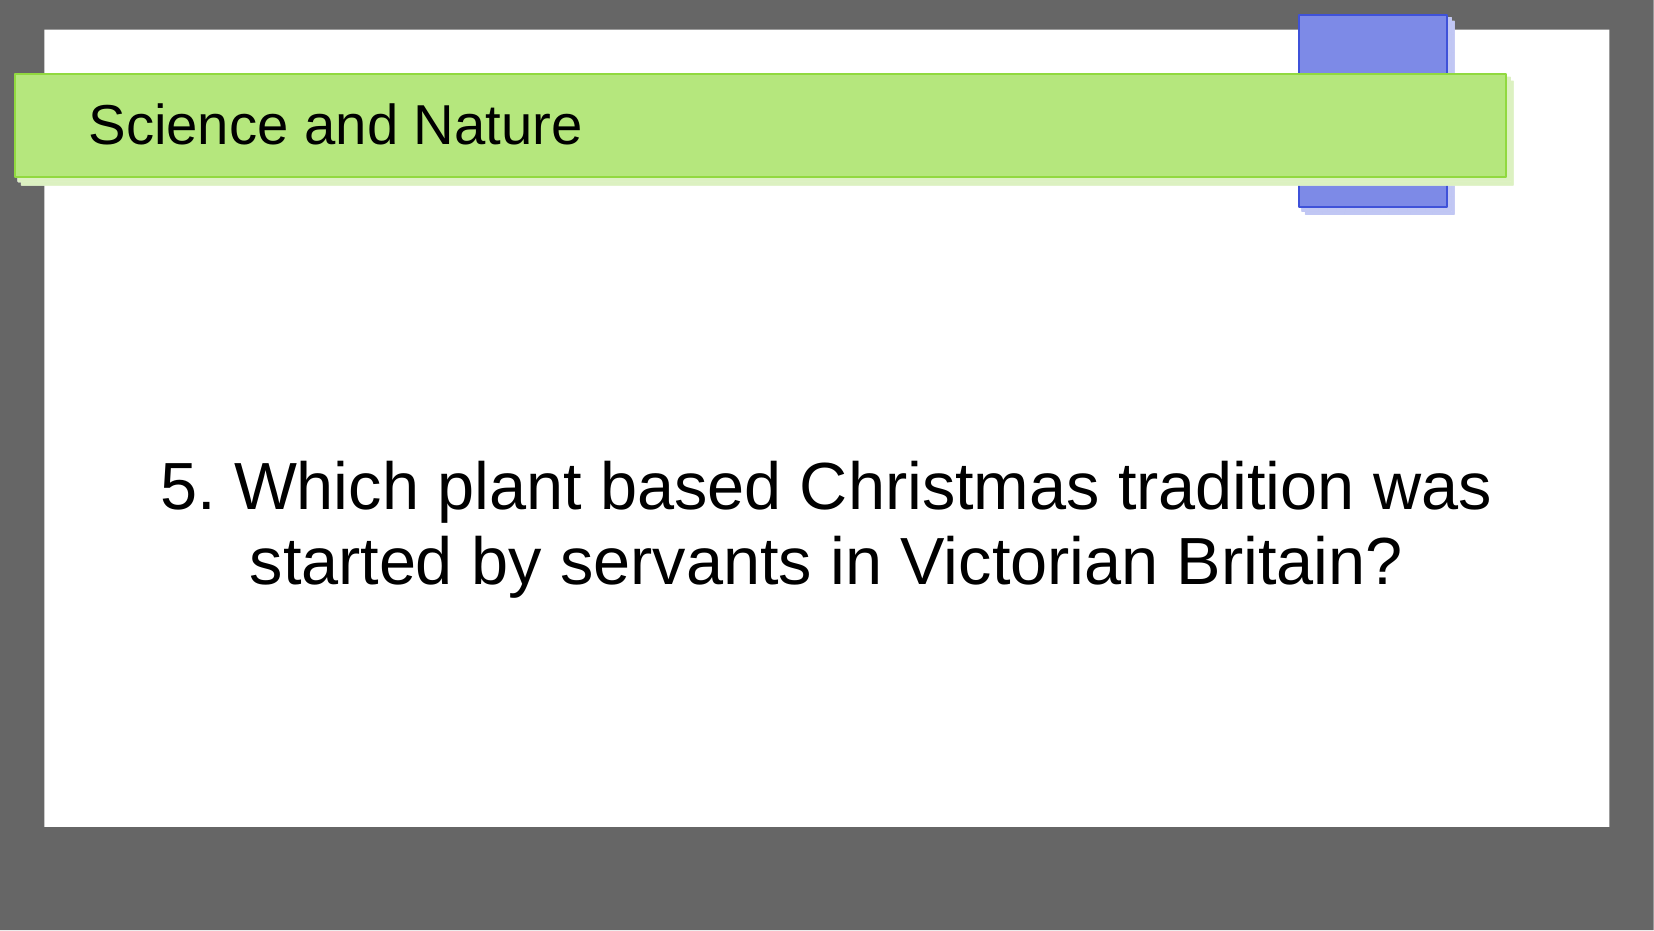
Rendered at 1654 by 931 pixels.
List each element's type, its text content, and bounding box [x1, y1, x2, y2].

text_box 5. Which plant based Christmas tradition was started by servants in Victorian Britain? [88, 236, 1565, 813]
title Science and Nature [88, 73, 1506, 178]
